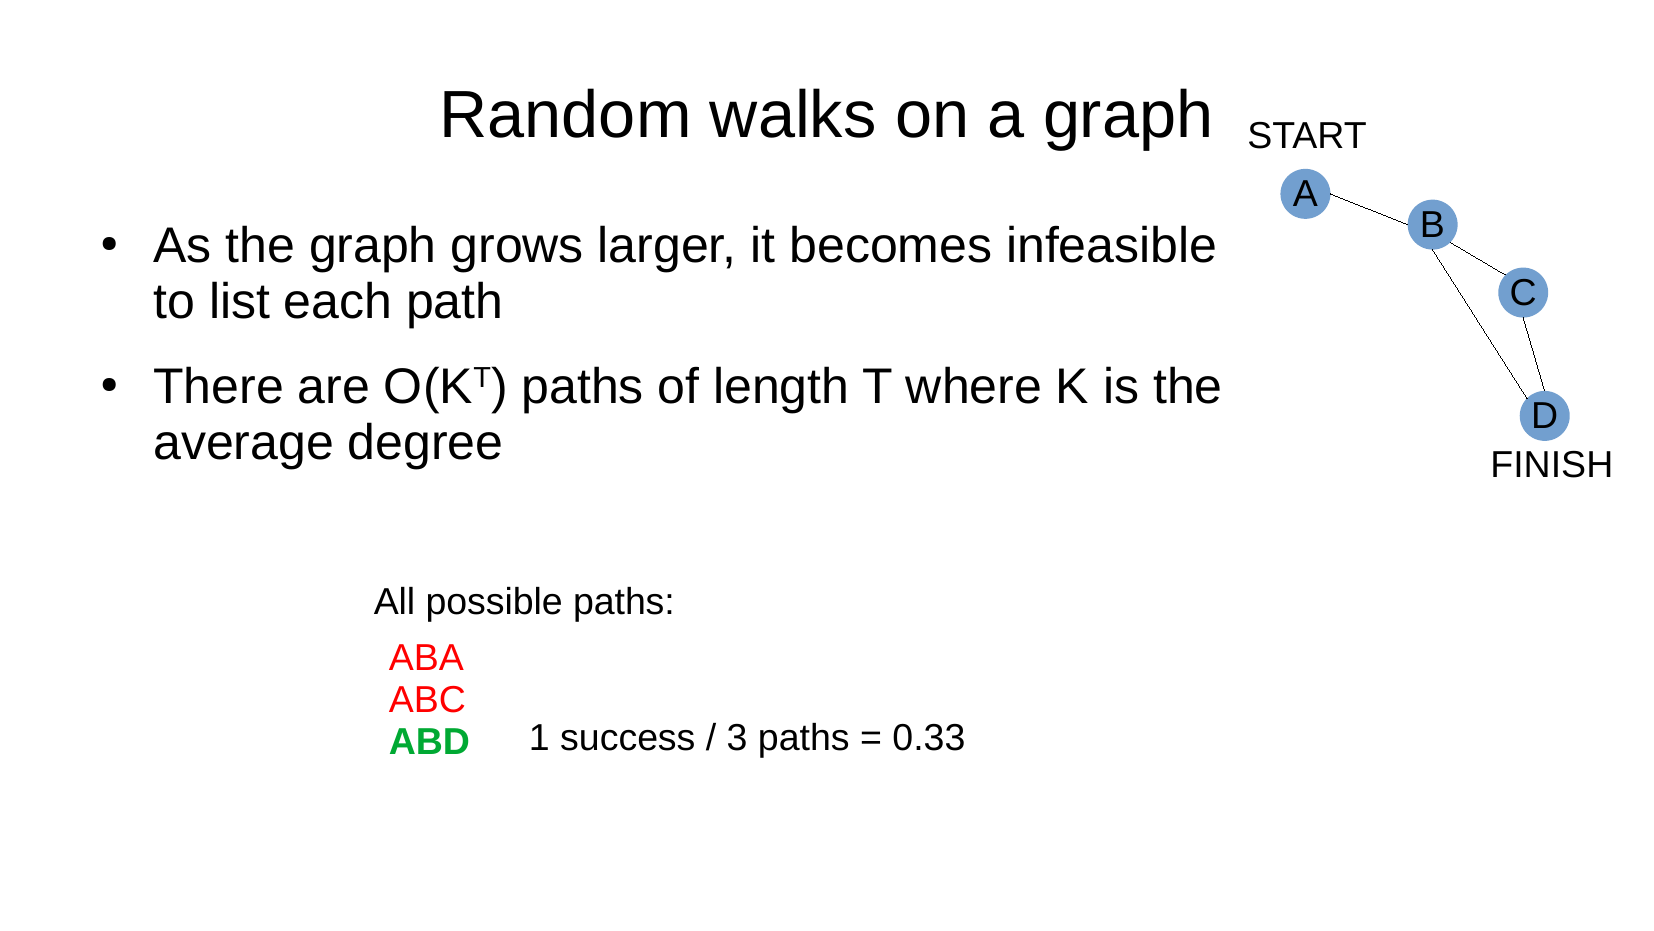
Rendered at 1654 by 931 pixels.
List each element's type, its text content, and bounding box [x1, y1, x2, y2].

text_box ABA ABC ABD [374, 628, 643, 770]
title Random walks on a graph [82, 37, 1571, 193]
text_box A [1280, 168, 1331, 219]
text_box All possible paths: [359, 573, 741, 672]
list As the graph grows larger, it becomes infeasible to list each path There are O(KT) paths of length T where K is the average degree [82, 217, 1259, 758]
text_box FINISH [1475, 436, 1637, 493]
text_box START [1232, 106, 1394, 164]
text_box C [1498, 267, 1549, 318]
text_box D [1519, 390, 1570, 436]
text_box B [1407, 199, 1458, 250]
text_box 1 success / 3 paths = 0.33 [514, 709, 1019, 808]
